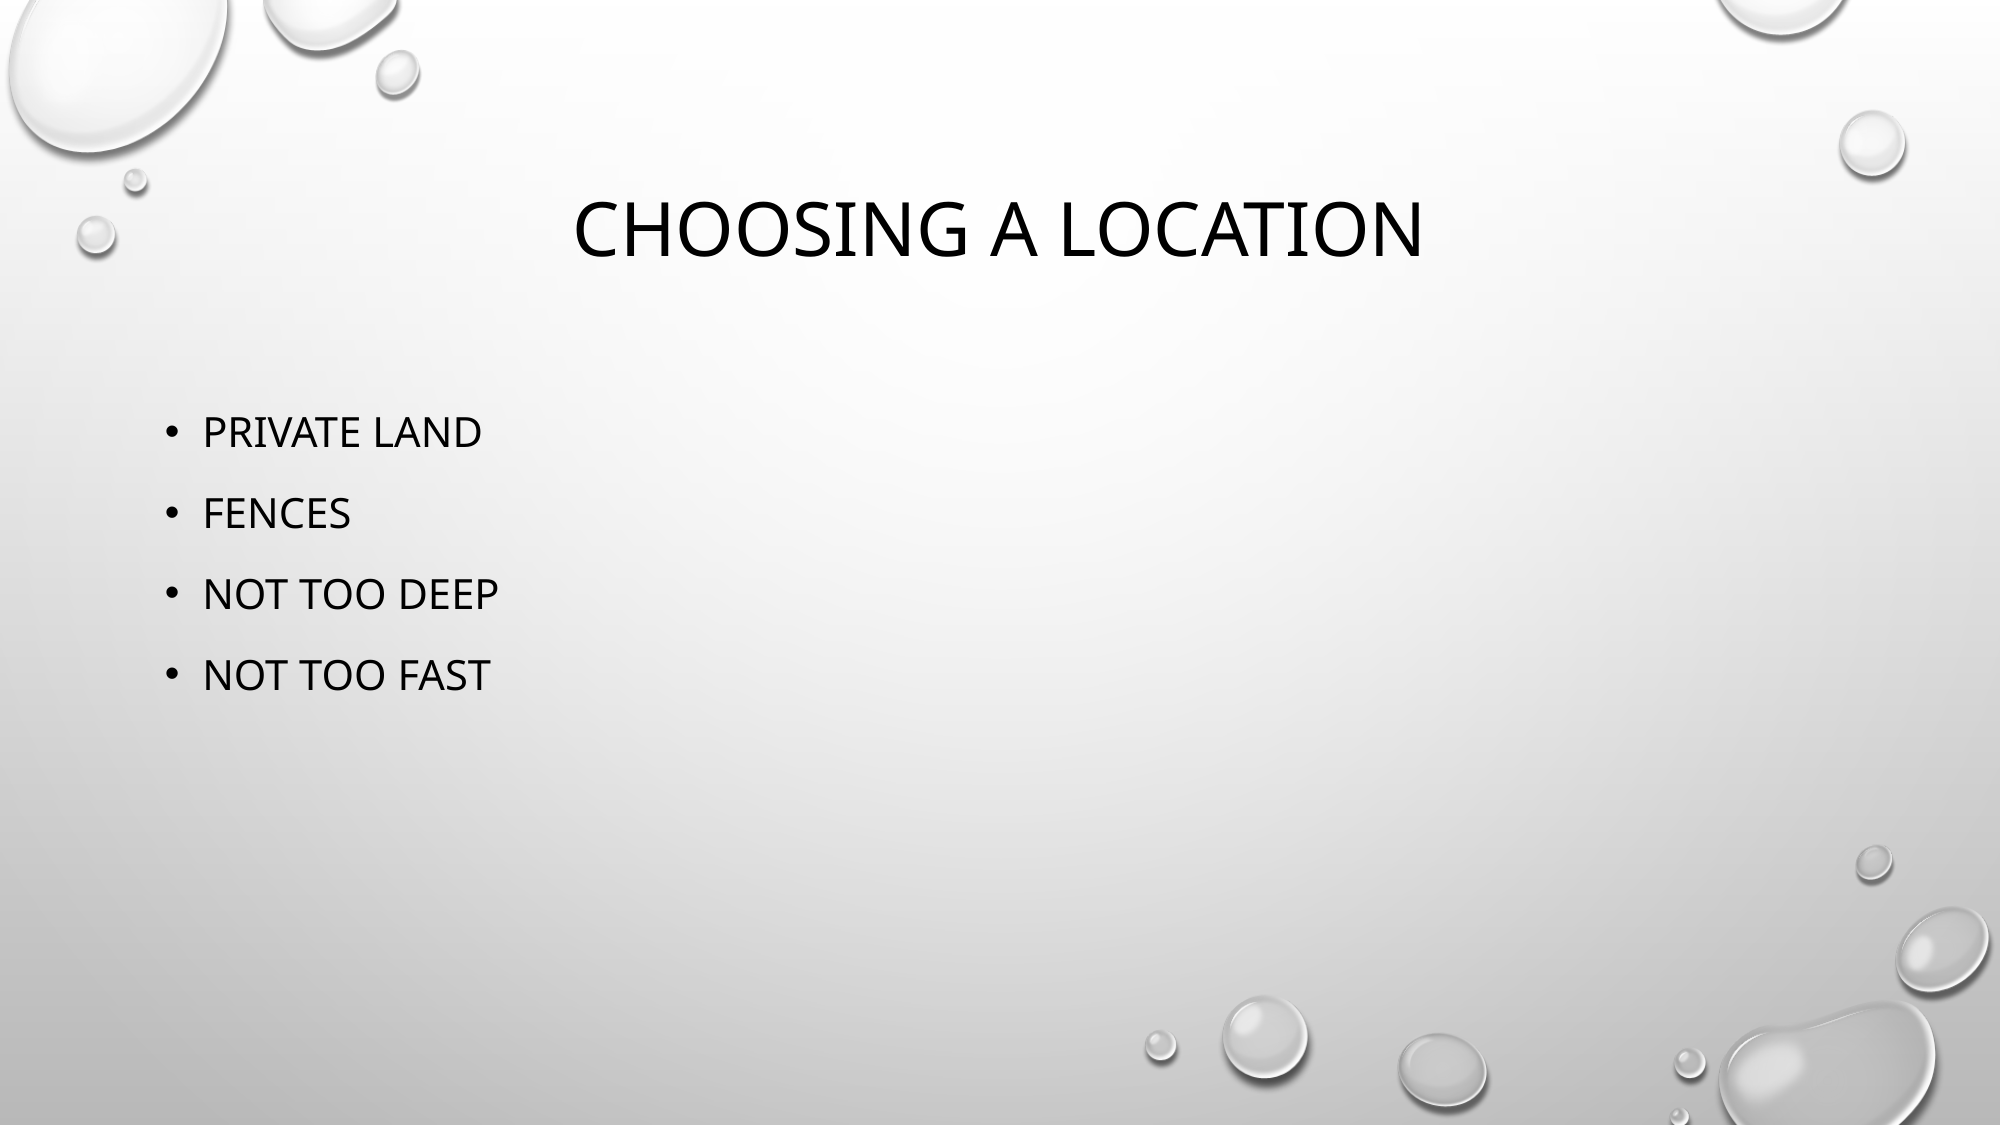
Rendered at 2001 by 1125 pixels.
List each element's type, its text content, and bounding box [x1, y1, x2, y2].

list Private land Fences Not too deep Not too fast [149, 388, 1850, 950]
title Choosing a location [149, 101, 1851, 364]
